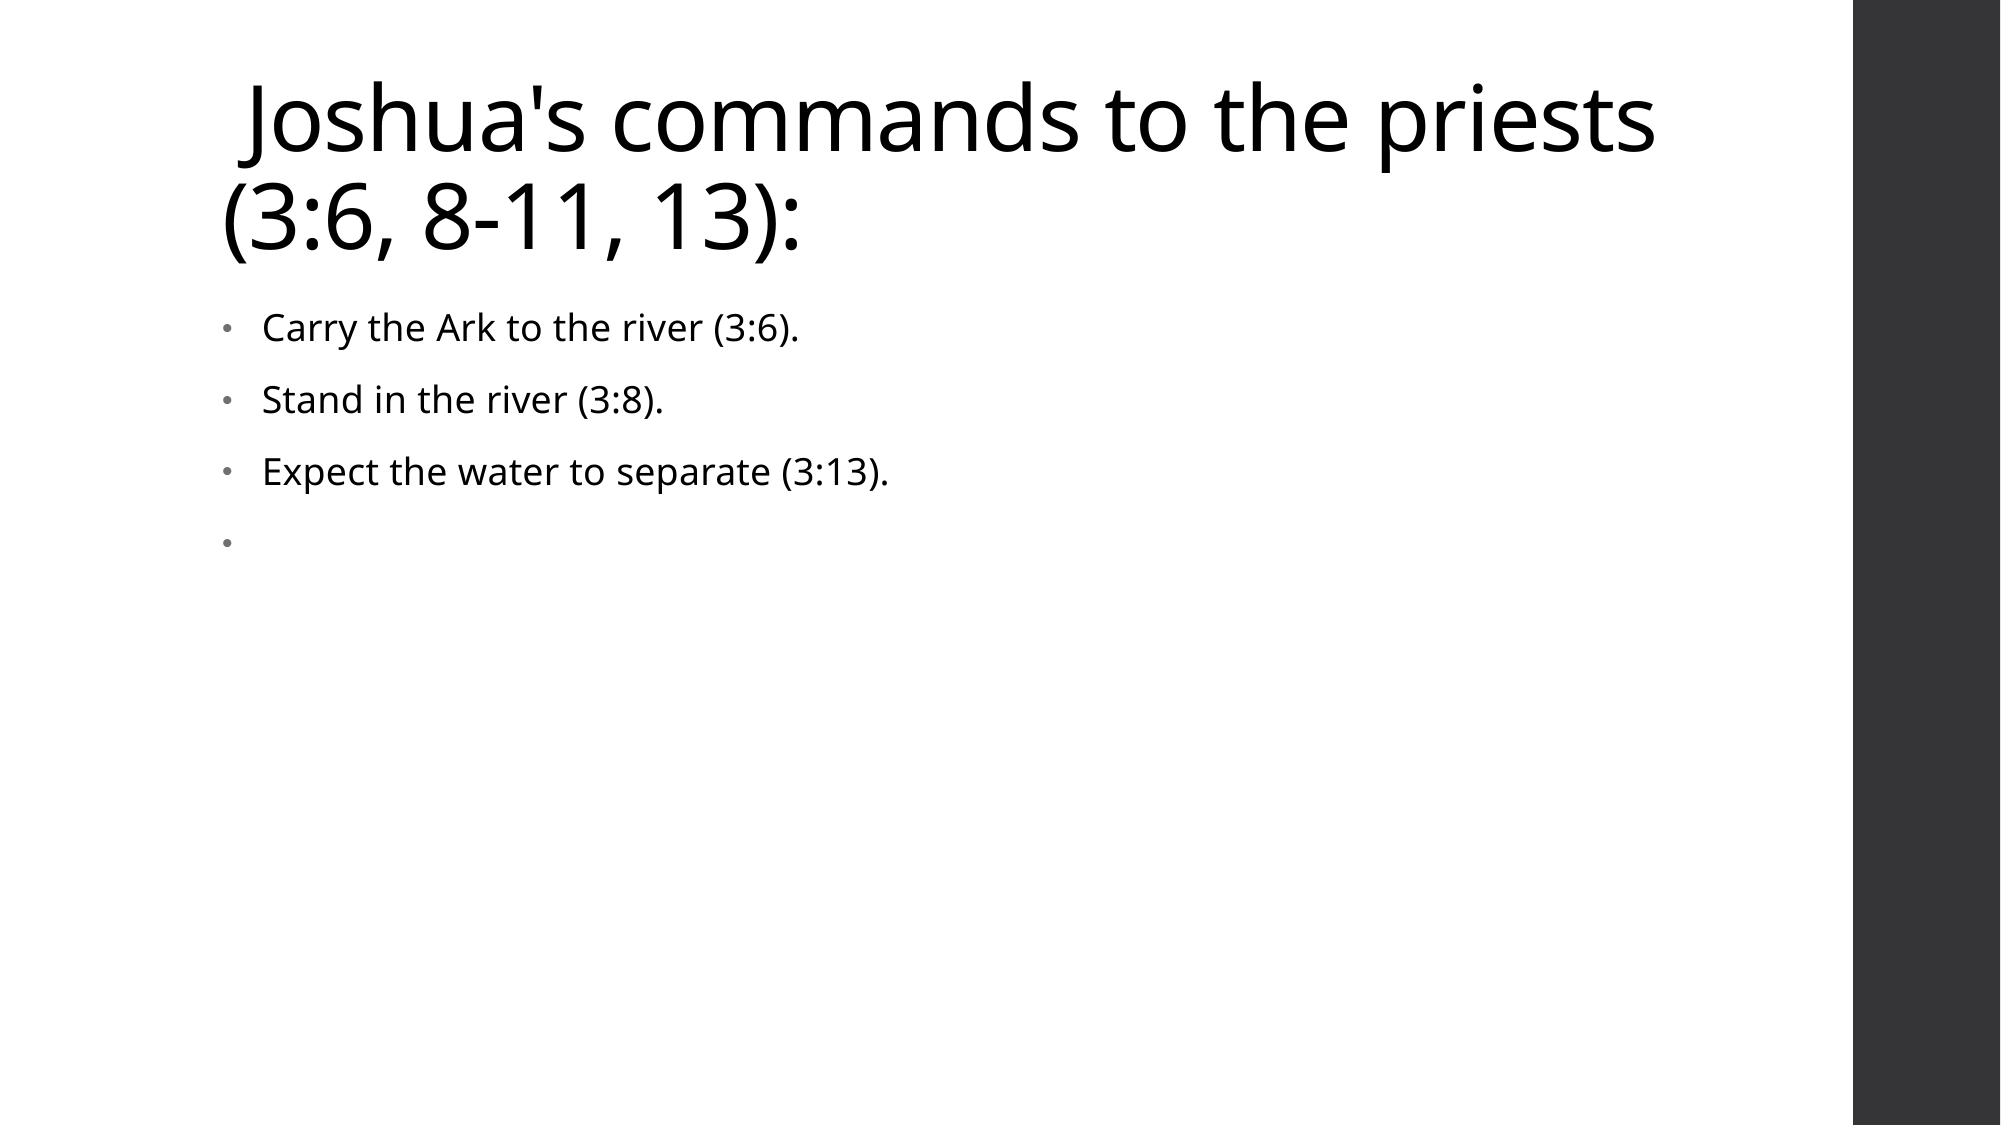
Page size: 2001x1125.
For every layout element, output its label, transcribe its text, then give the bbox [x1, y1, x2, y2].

title Joshua's commands to the priests (3:6, 8-11, 13): [206, 60, 1797, 278]
list Carry the Ark to the river (3:6). Stand in the river (3:8). Expect the water to separate (3:13). [206, 299, 1617, 1014]
